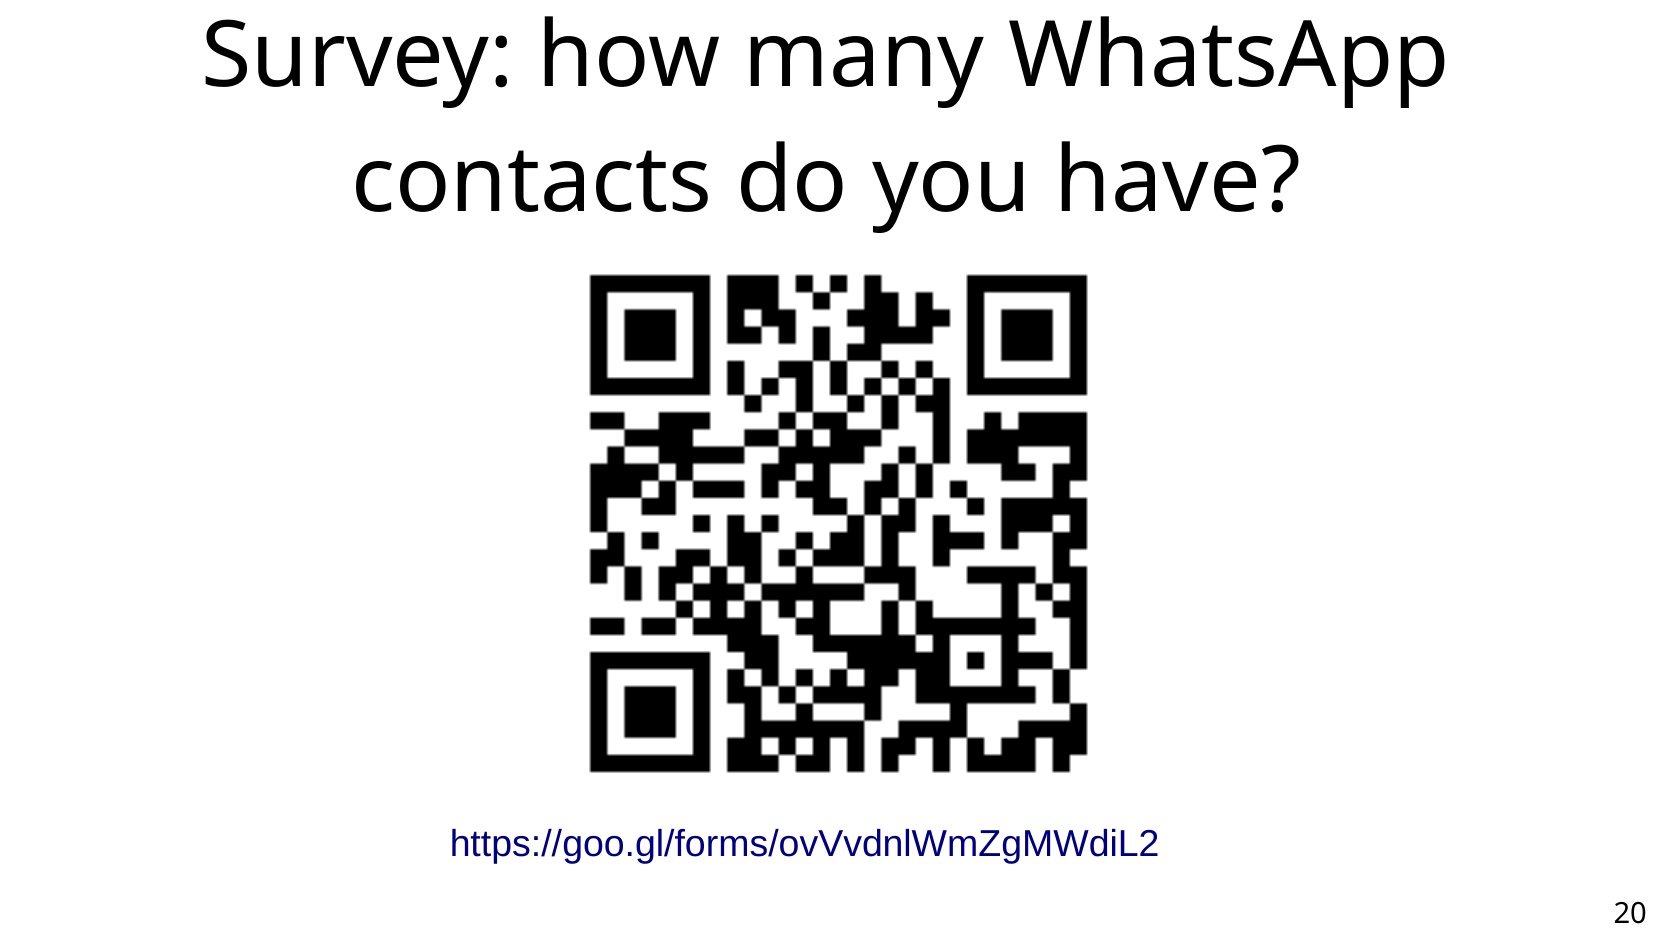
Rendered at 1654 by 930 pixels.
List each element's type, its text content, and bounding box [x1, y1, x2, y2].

picture [554, 239, 1125, 810]
title Survey: how many WhatsApp contacts do you have? [82, 1, 1571, 225]
text_box https://goo.gl/forms/ovVvdnlWmZgMWdiL2 [435, 814, 1235, 901]
